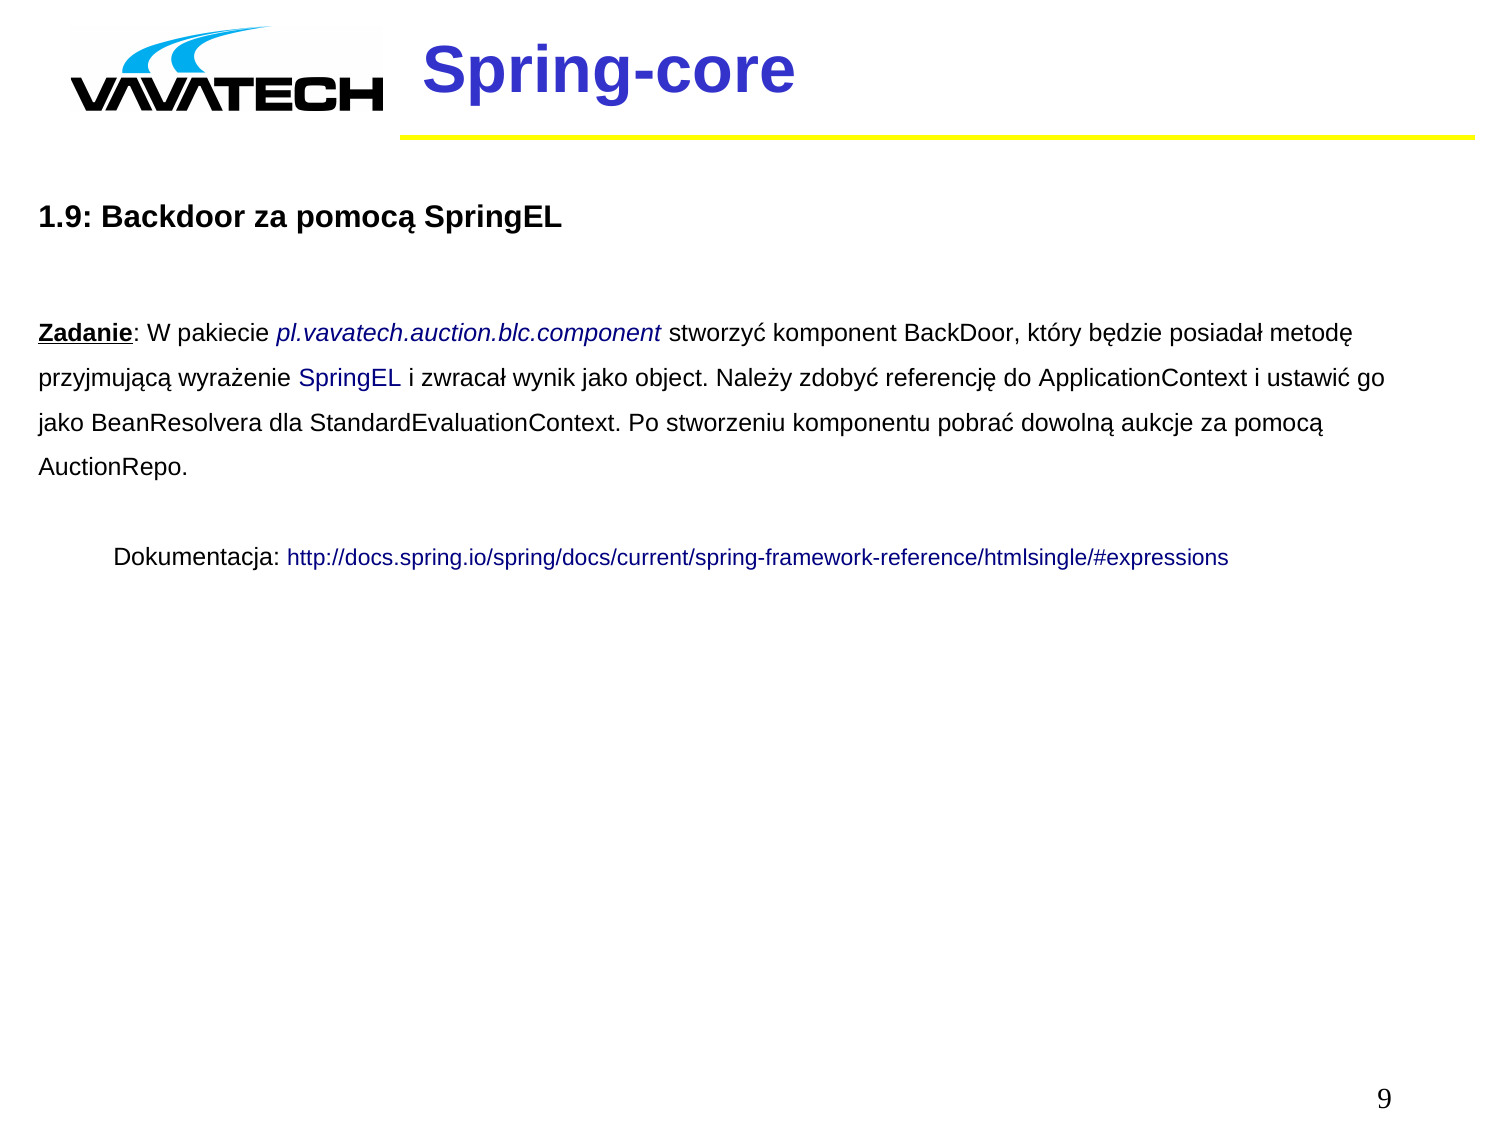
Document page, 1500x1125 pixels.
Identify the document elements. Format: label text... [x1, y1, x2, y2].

picture [70, 26, 383, 111]
title Spring-core [407, 0, 1479, 157]
text_box 1.9: Backdoor za pomocą SpringEL Zadanie: W pakiecie pl.vavatech.auction.blc.component stworzyć komponent BackDoor, który będzie posiadał metodę przyjmującą wyrażenie SpringEL i zwracał wynik jako object. Należy zdobyć referencję do ApplicationContext i ustawić go jako BeanResolvera dla StandardEvaluationContext. Po stworzeniu komponentu pobrać dowolną aukcje za pomocą AuctionRepo. Dokumentacja: http://docs.spring.io/spring/docs/current/spring-framework-reference/htmlsingle/#expressions [23, 188, 1404, 862]
